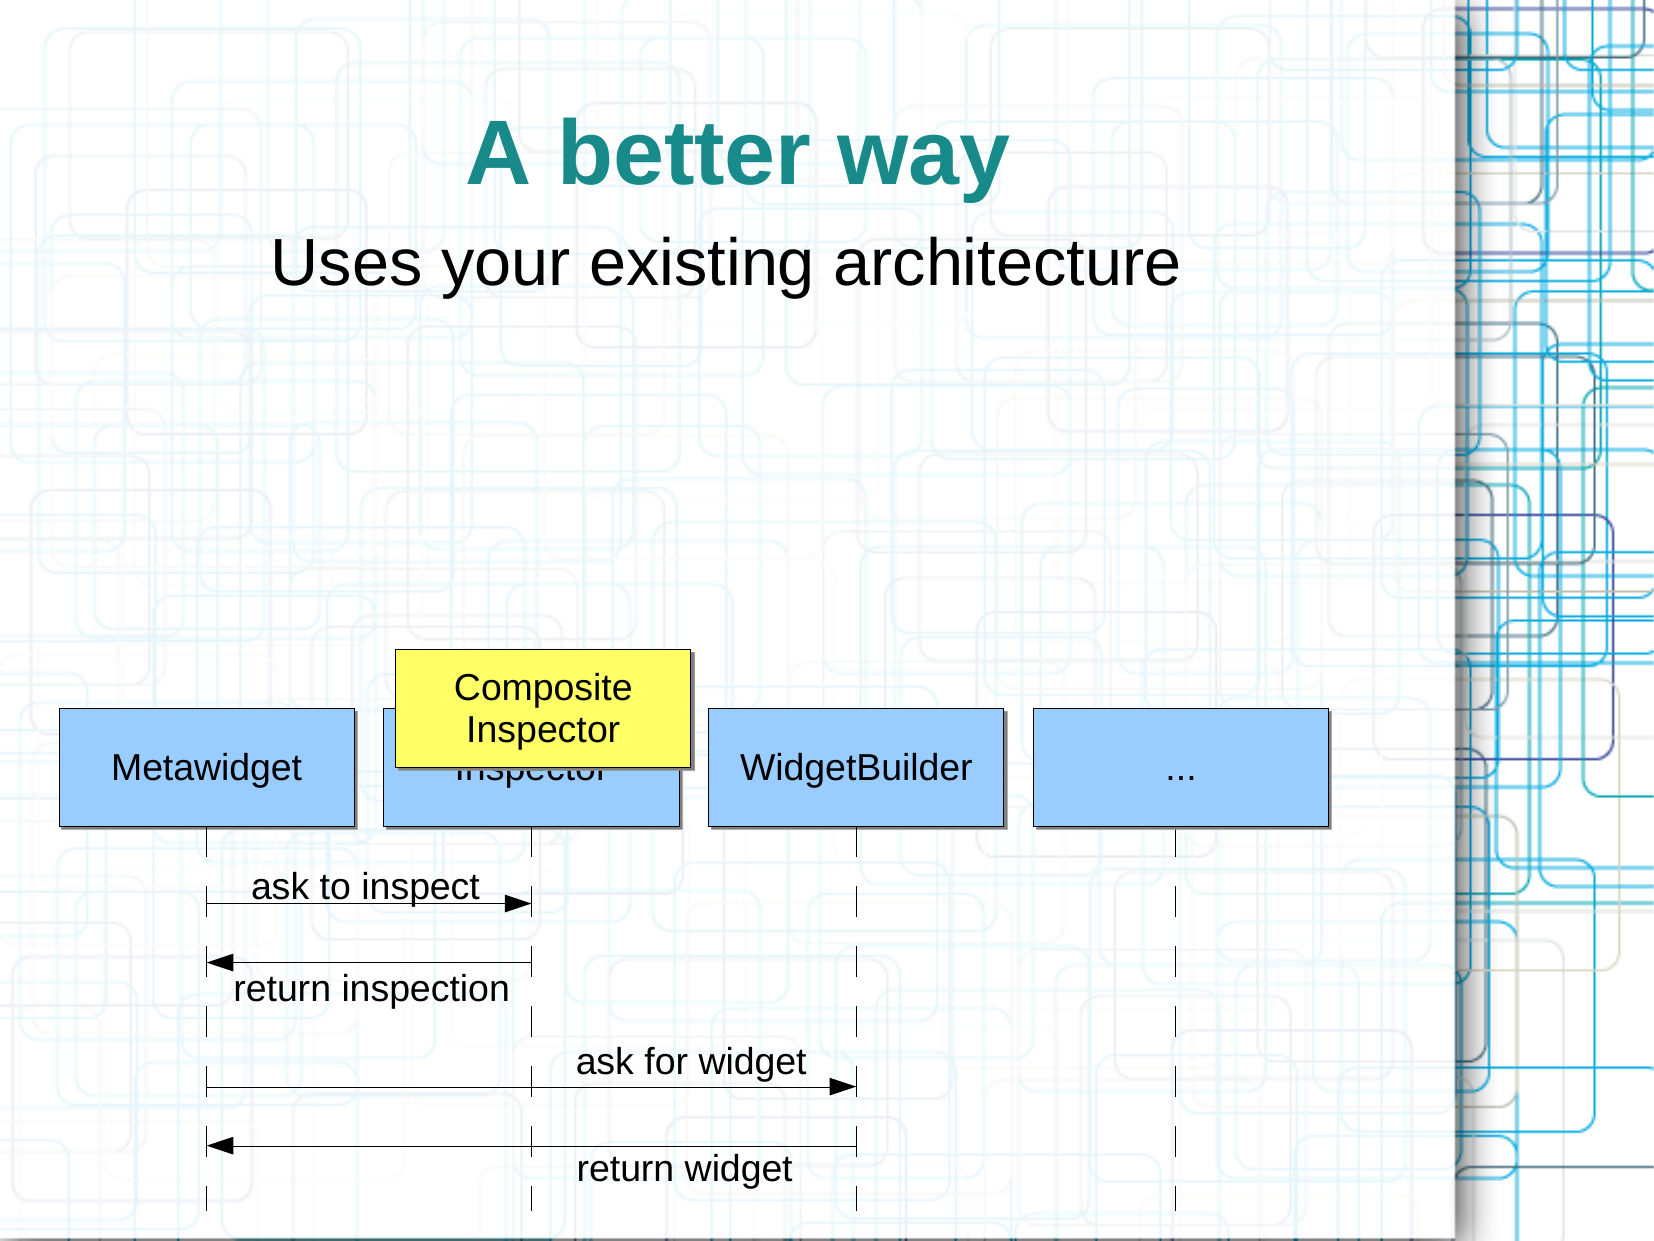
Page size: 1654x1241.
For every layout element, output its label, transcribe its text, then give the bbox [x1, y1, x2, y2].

text_box WidgetBuilder [708, 708, 1004, 827]
text_box ask for widget [561, 1033, 821, 1091]
picture [0, 0, 1654, 1241]
text_box Metawidget [59, 708, 355, 827]
text_box Uses your existing architecture [29, 218, 1424, 308]
text_box ... [1033, 708, 1329, 827]
text_box return widget [561, 1139, 808, 1197]
text_box ask to inspect [236, 858, 495, 916]
text_box Composite Inspector [395, 649, 691, 768]
title A better way [59, 56, 1418, 218]
text_box return inspection [218, 960, 525, 1018]
text_box Inspector [383, 708, 680, 827]
